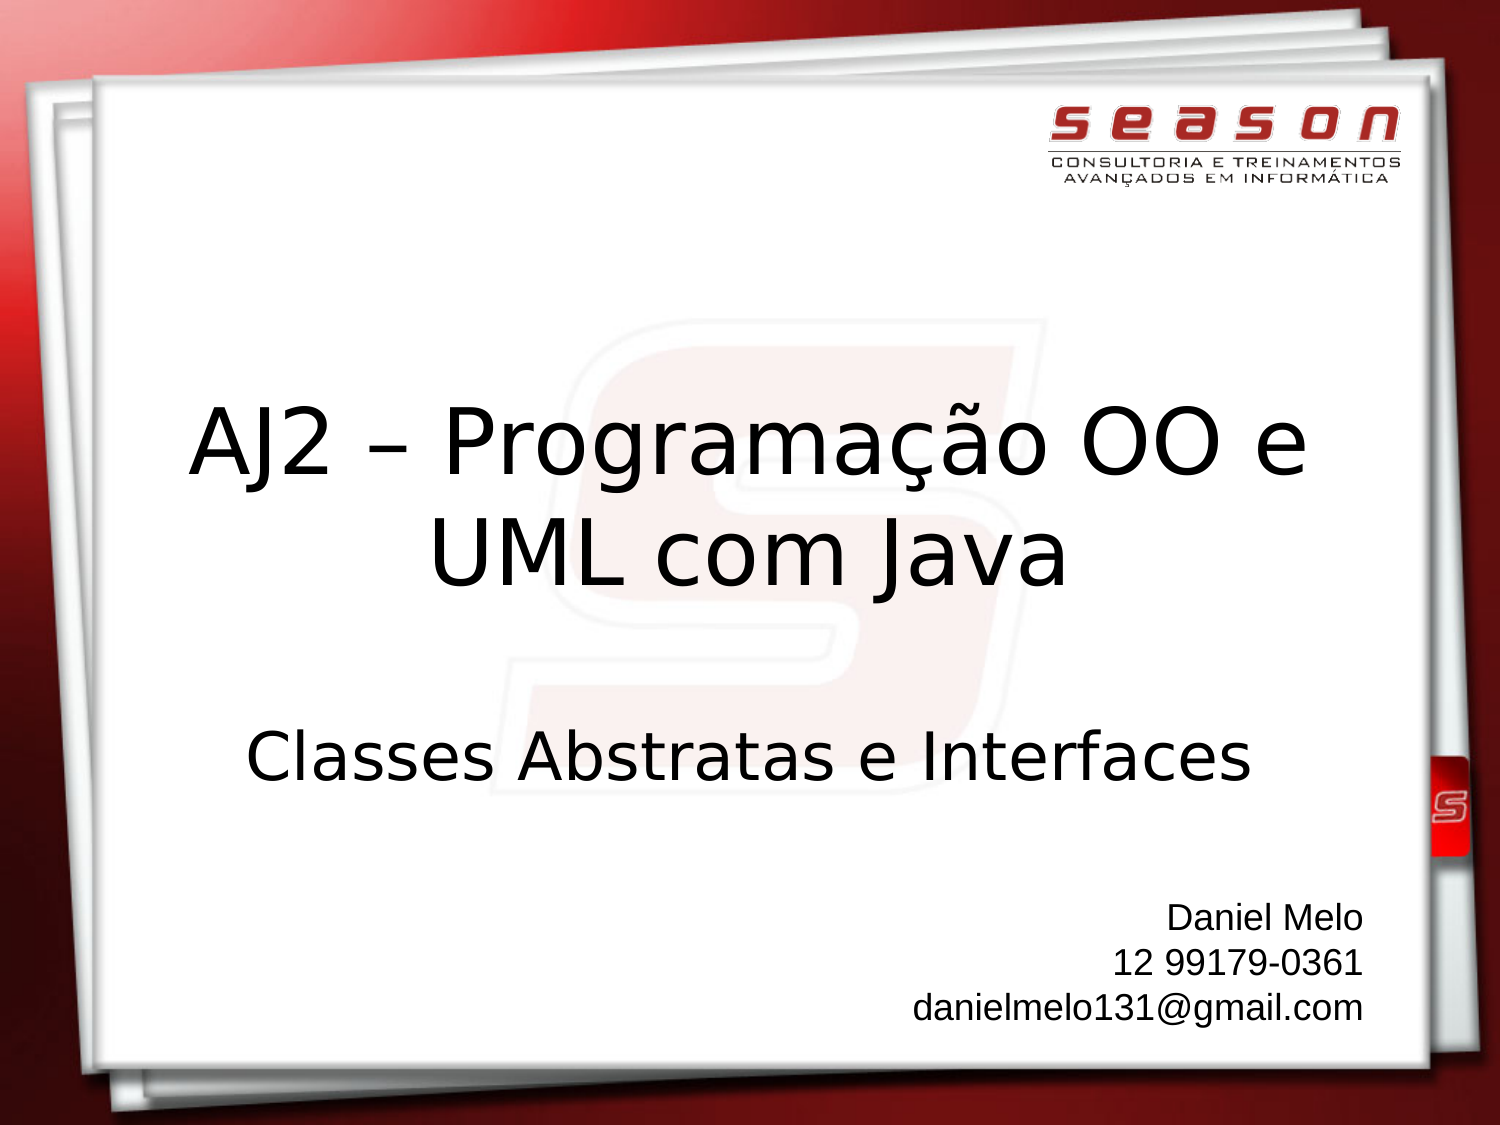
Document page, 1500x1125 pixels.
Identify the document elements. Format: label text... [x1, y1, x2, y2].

title AJ2 – Programação OO e UML com Java Classes Abstratas e Interfaces [112, 375, 1388, 801]
text_box Daniel Melo 12 99179-0361 danielmelo131@gmail.com [897, 885, 1382, 1052]
picture [0, 0, 1500, 1125]
